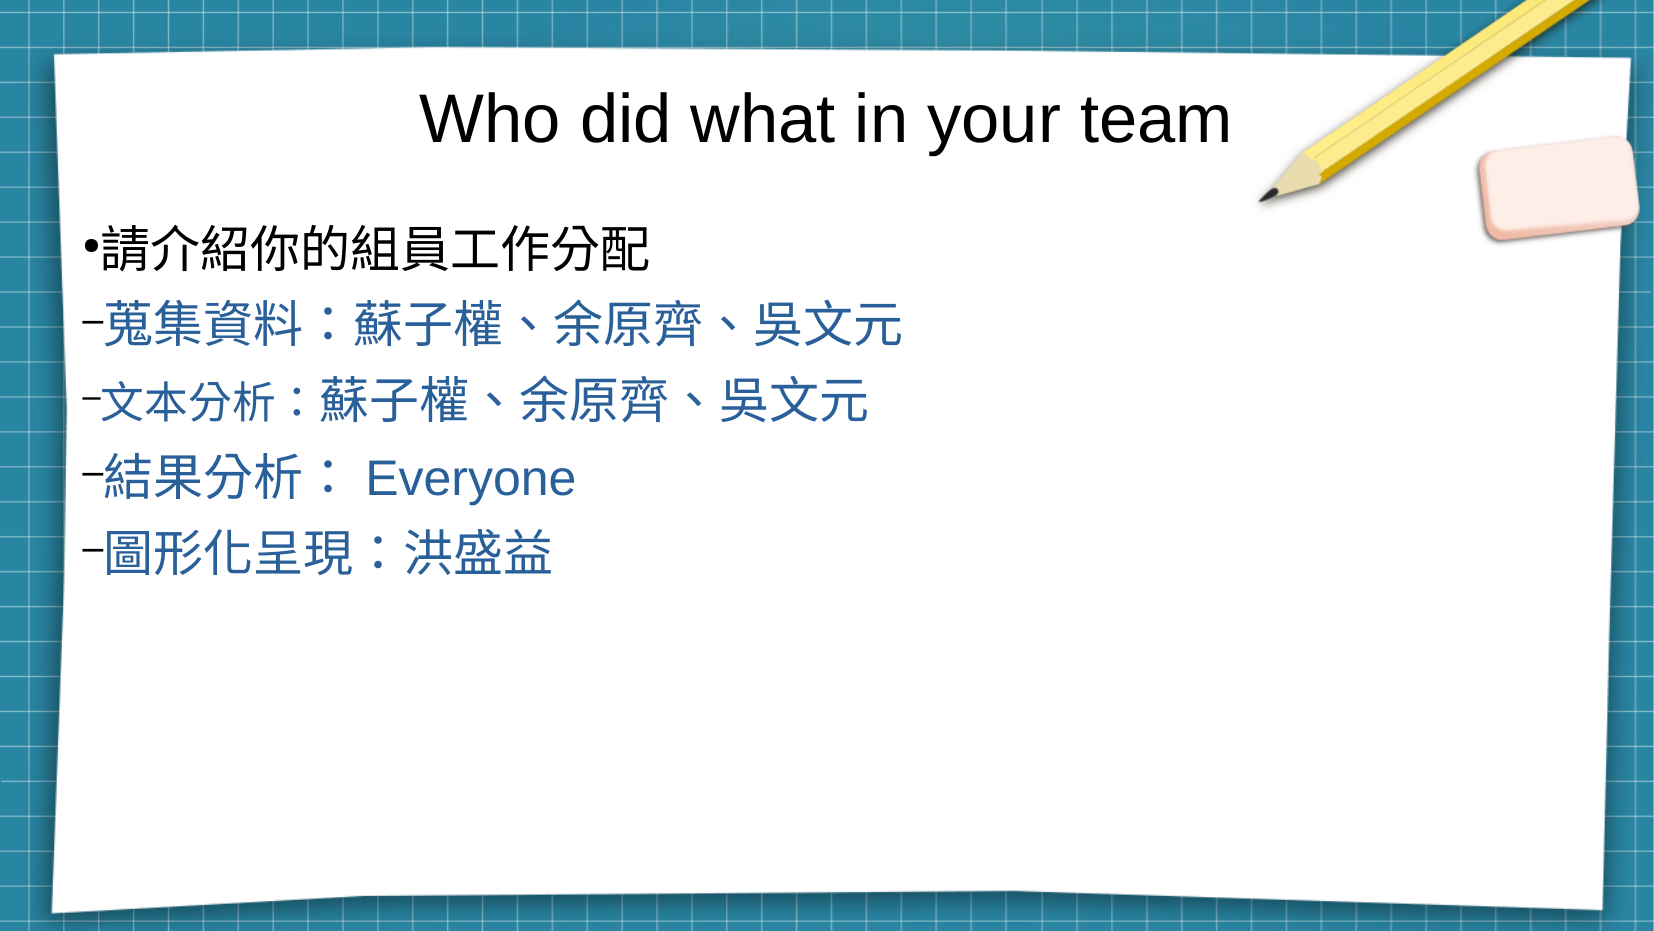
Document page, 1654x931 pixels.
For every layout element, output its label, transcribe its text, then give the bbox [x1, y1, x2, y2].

title Who did what in your team [82, 37, 1571, 193]
list 請介紹你的組員工作分配 蒐集資料：蘇子權、余原齊、吳文元 文本分析：蘇子權、余原齊、吳文元 結果分析：Everyone 圖形化呈現：洪盛益 [82, 217, 1571, 758]
